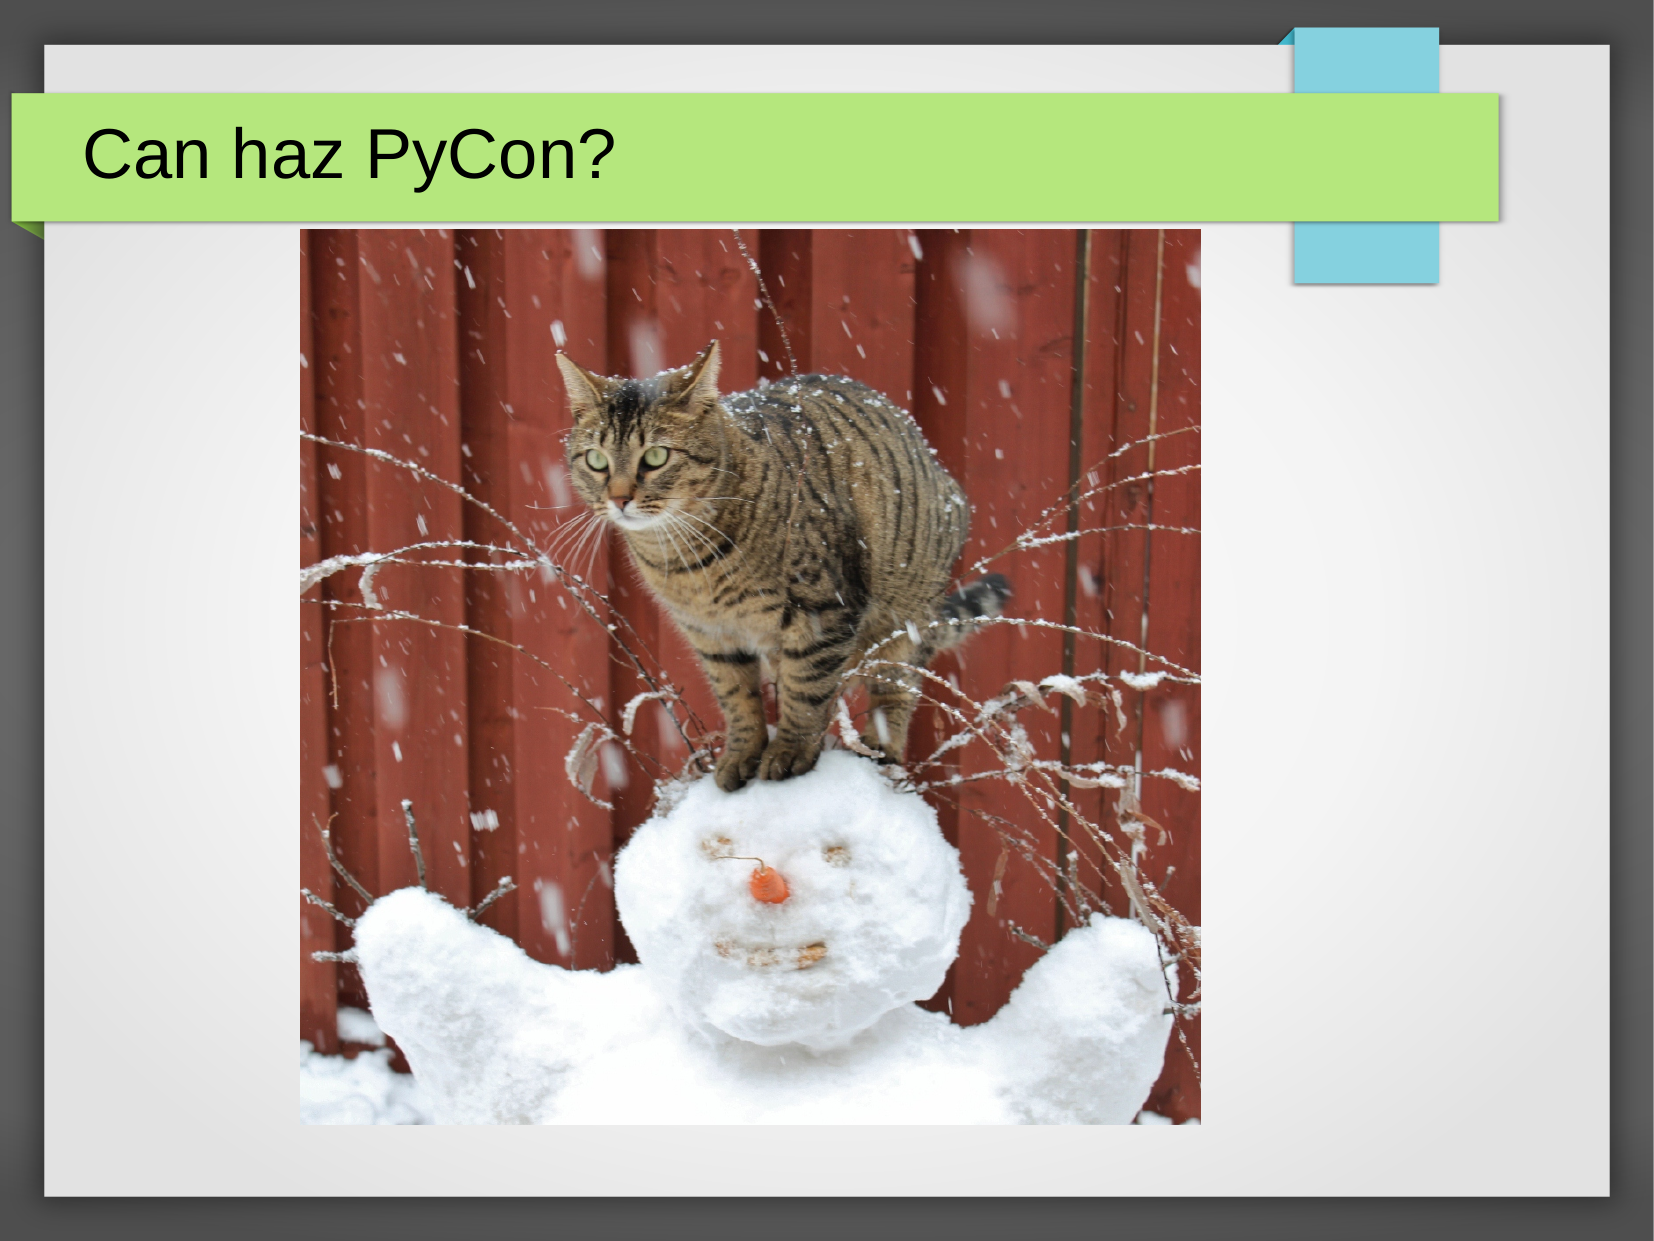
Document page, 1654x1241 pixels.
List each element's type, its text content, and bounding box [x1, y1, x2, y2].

title Can haz PyCon? [82, 94, 1264, 213]
picture [0, 0, 1654, 1241]
